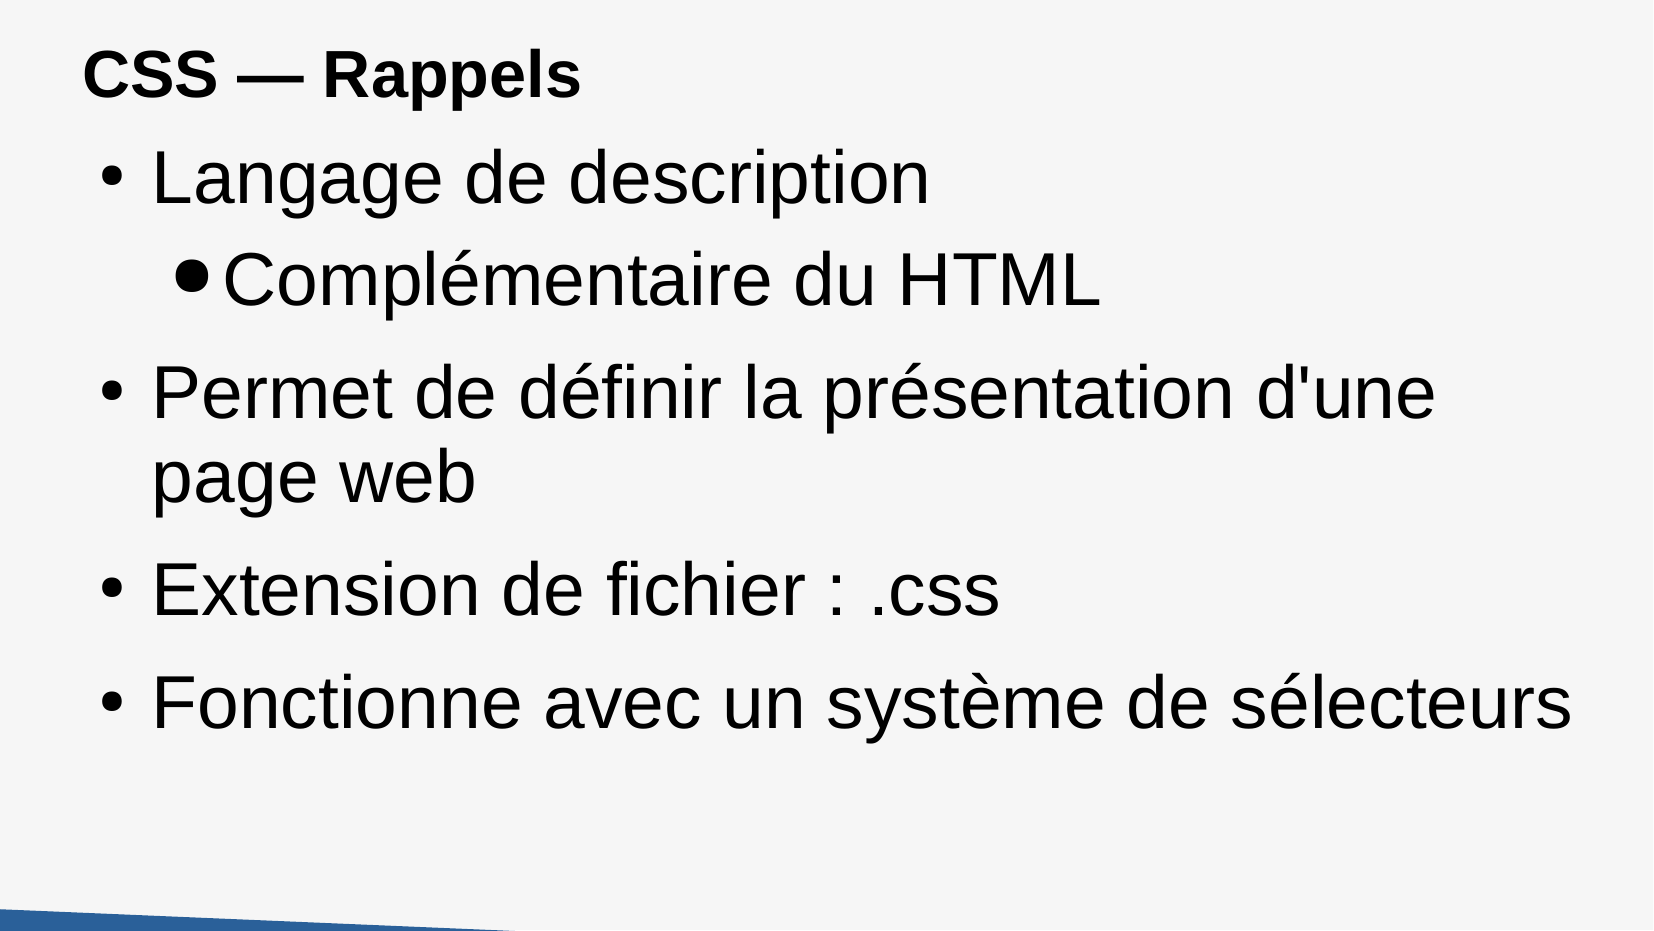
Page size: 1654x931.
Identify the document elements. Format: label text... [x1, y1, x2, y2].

text_box [0, 909, 515, 931]
title CSS — Rappels [82, 37, 1571, 114]
list Langage de description Complémentaire du HTML Permet de définir la présentation d'une page web Extension de fichier : .css Fonctionne avec un système de sélecteurs [80, 135, 1620, 798]
